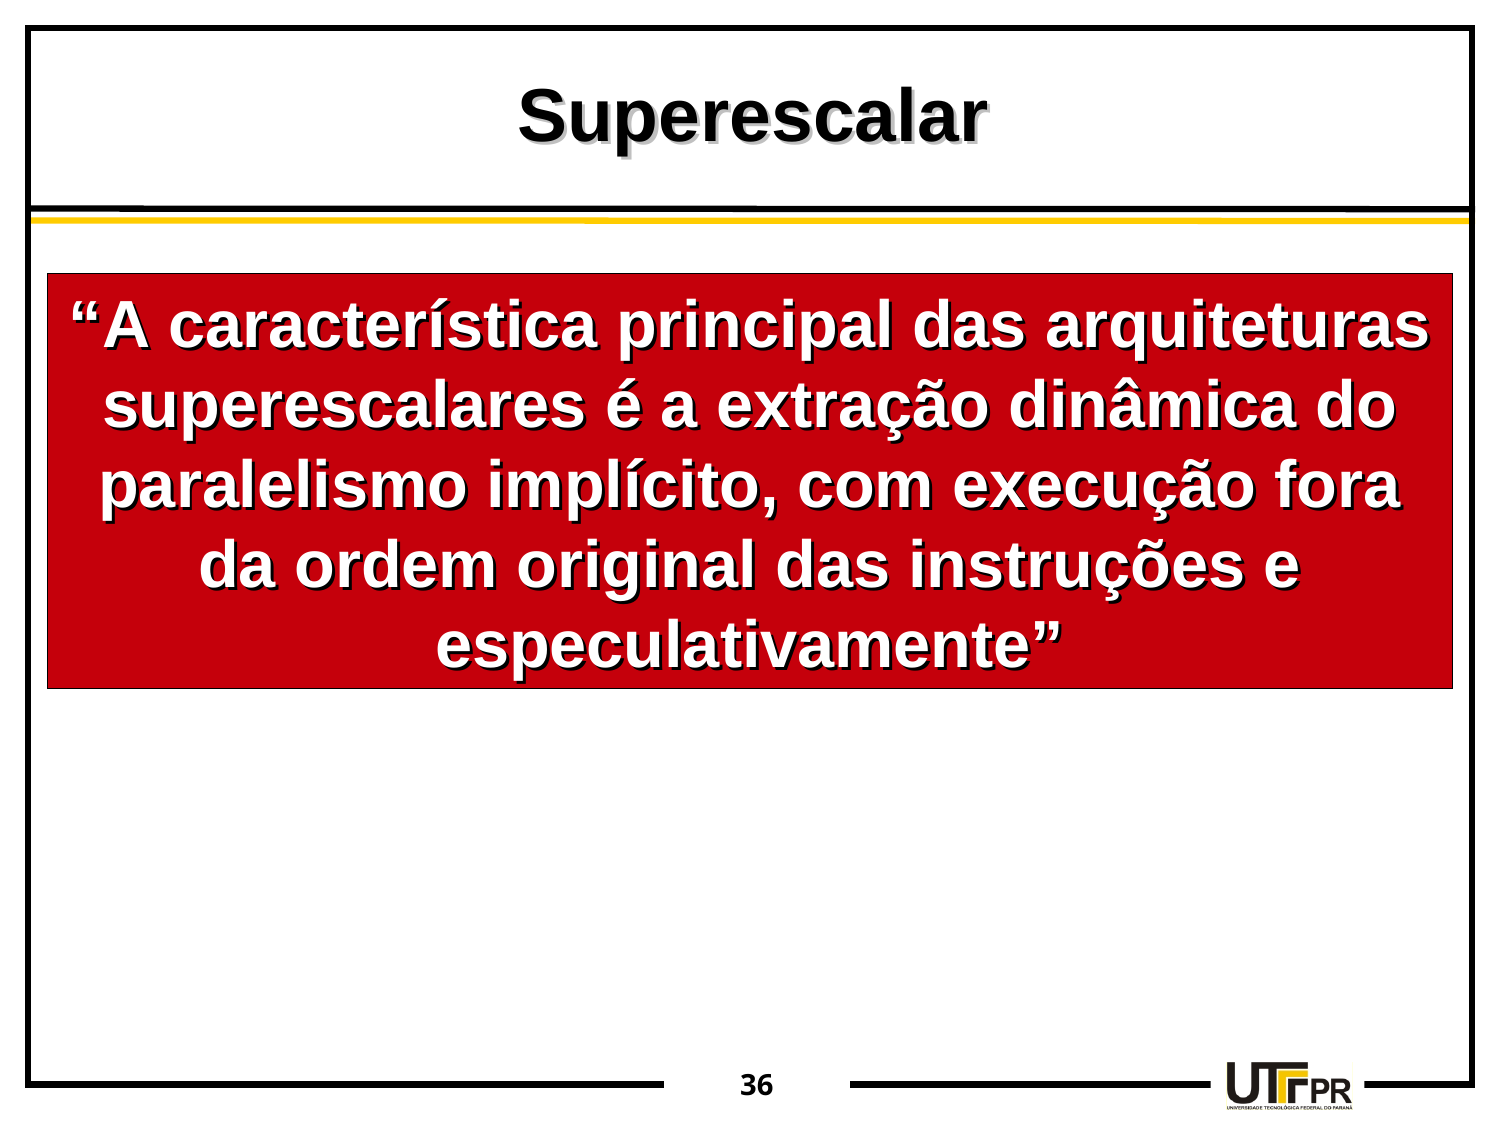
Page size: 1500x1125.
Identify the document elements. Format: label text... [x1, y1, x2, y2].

picture [1226, 1062, 1353, 1110]
text_box “A característica principal das arquiteturas superescalares é a extração dinâmica do paralelismo implícito, com execução fora da ordem original das instruções e especulativamente” [47, 273, 1453, 689]
title Superescalar [29, 73, 1477, 168]
